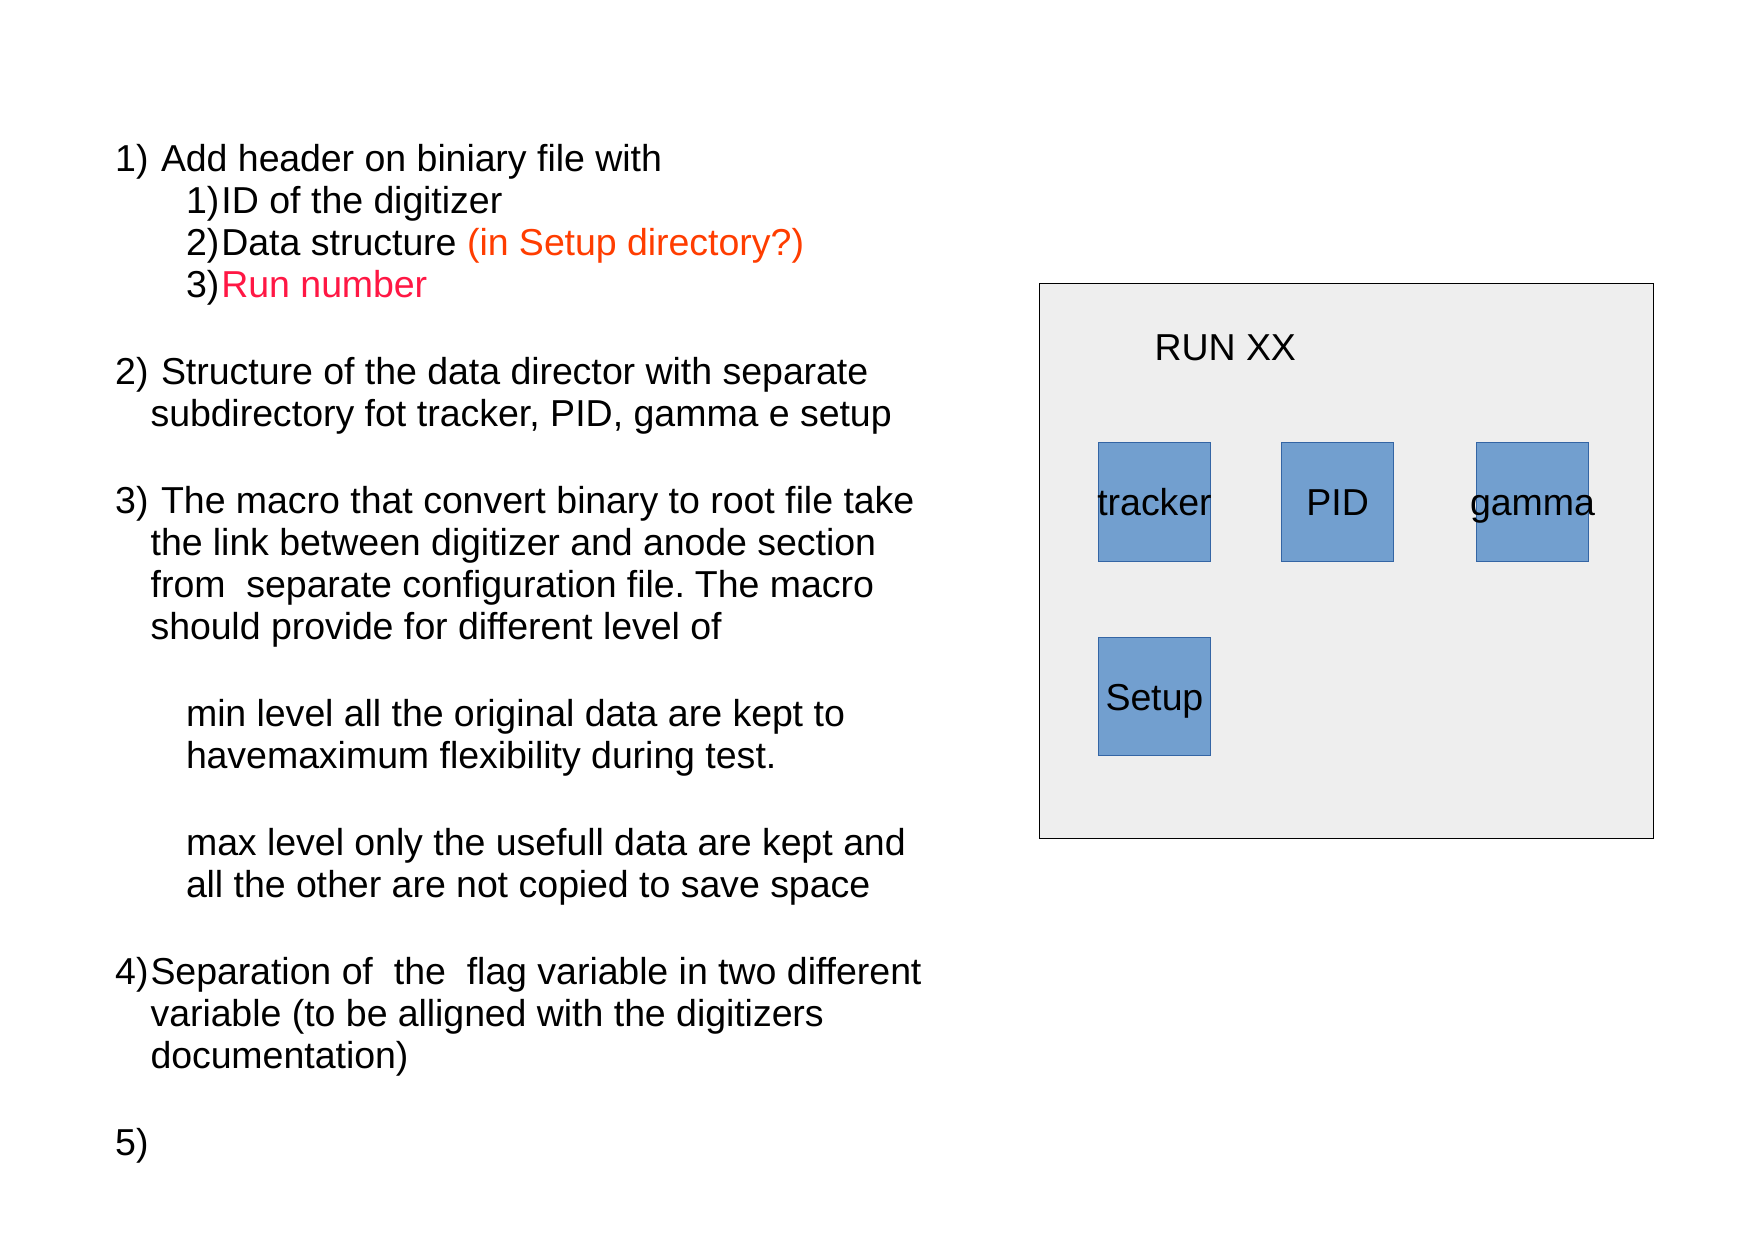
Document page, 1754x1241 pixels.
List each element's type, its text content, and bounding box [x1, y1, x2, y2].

text_box Add header on biniary file with ID of the digitizer Data structure (in Setup directory?) Run number Structure of the data director with separate subdirectory fot tracker, PID, gamma e setup The macro that convert binary to root file take the link between digitizer and anode section from separate configuration file. The macro should provide for different level of min level all the original data are kept to havemaximum flexibility during test. max level only the usefull data are kept and all the other are not copied to save space Separation of the flag variable in two different variable (to be alligned with the digitizers documentation) [100, 129, 945, 1171]
text_box [1039, 283, 1654, 839]
text_box gamma [1476, 442, 1589, 562]
text_box Setup [1098, 637, 1211, 756]
text_box RUN XX [1139, 318, 1506, 396]
text_box gamma [1476, 497, 1485, 513]
text_box PID [1281, 442, 1394, 562]
text_box tracker [1098, 442, 1211, 562]
